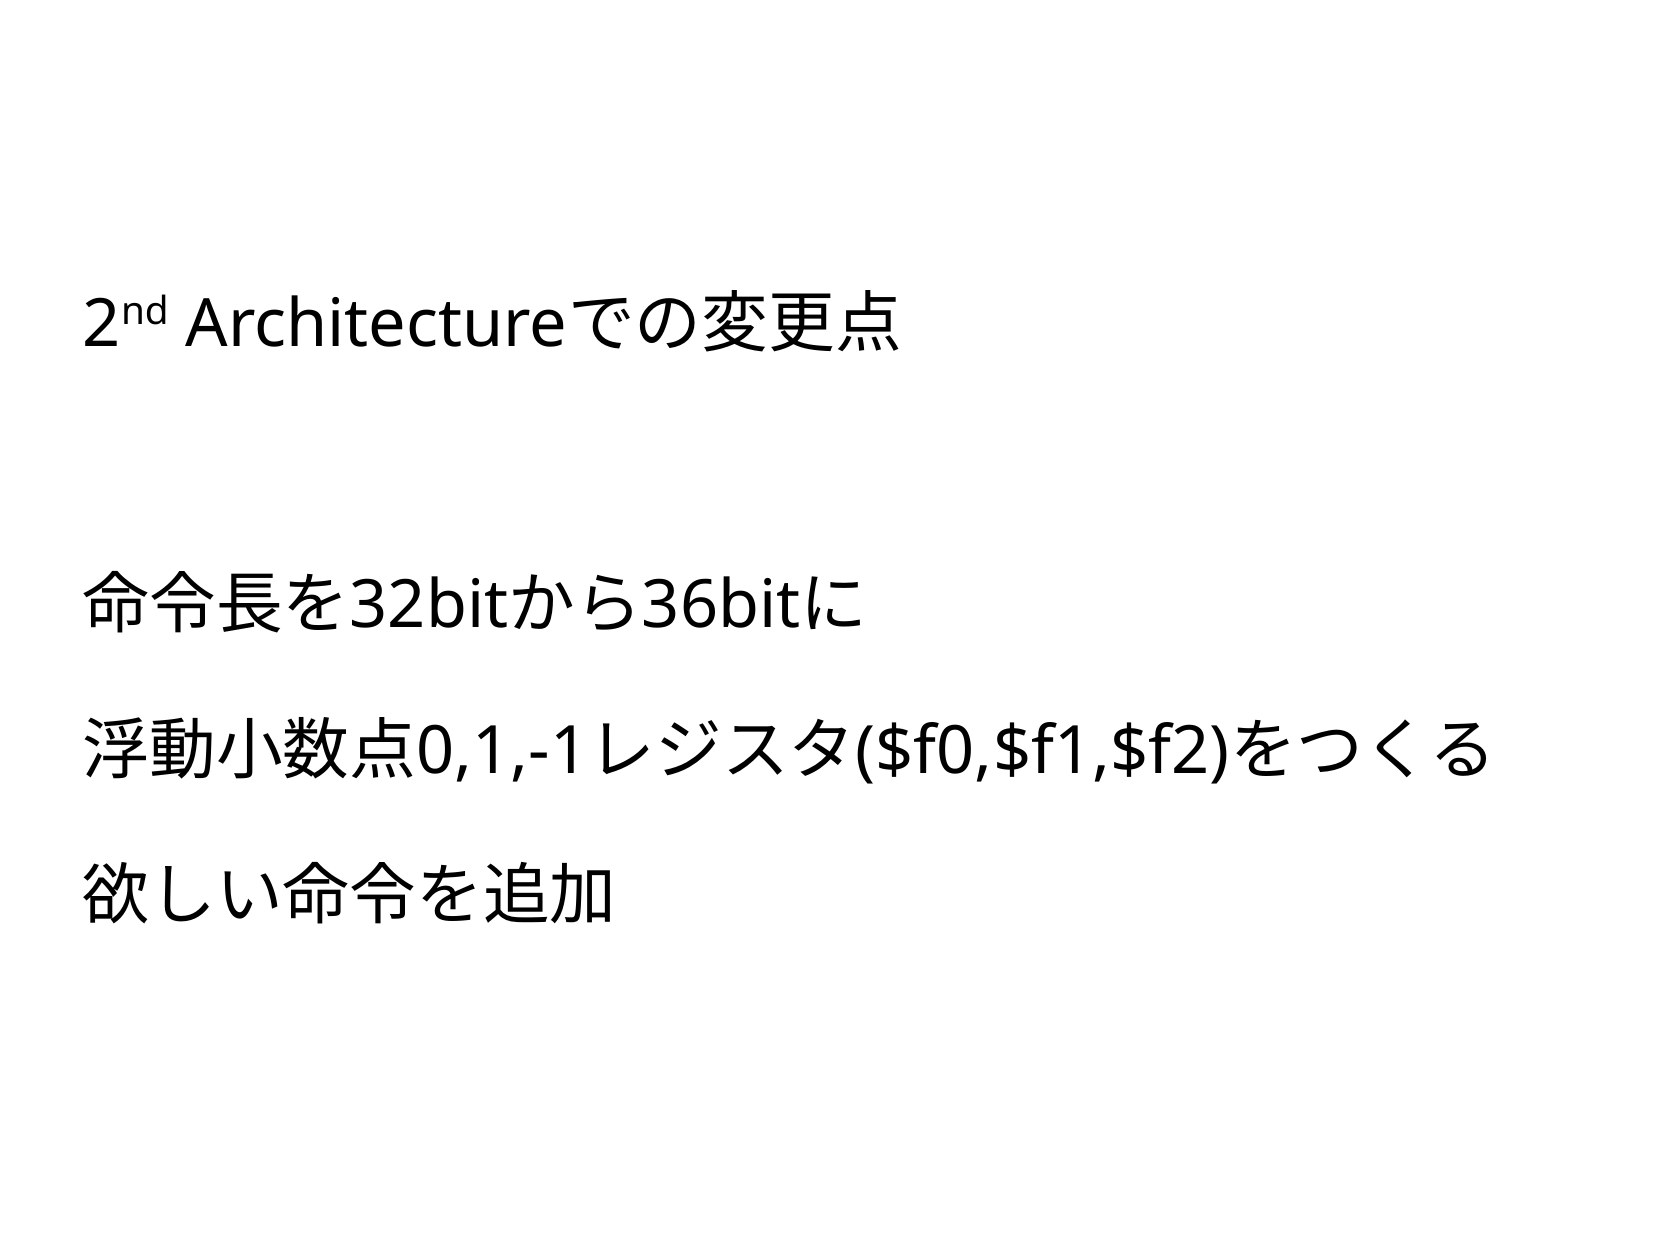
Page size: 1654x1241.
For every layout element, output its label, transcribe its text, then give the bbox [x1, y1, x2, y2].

subtitle 2nd Architectureでの変更点 命令長を32bitから36bitに 浮動小数点0,1,-1レジスタ($f0,$f1,$f2)をつくる 欲しい命令を追加 [82, 49, 1571, 1109]
